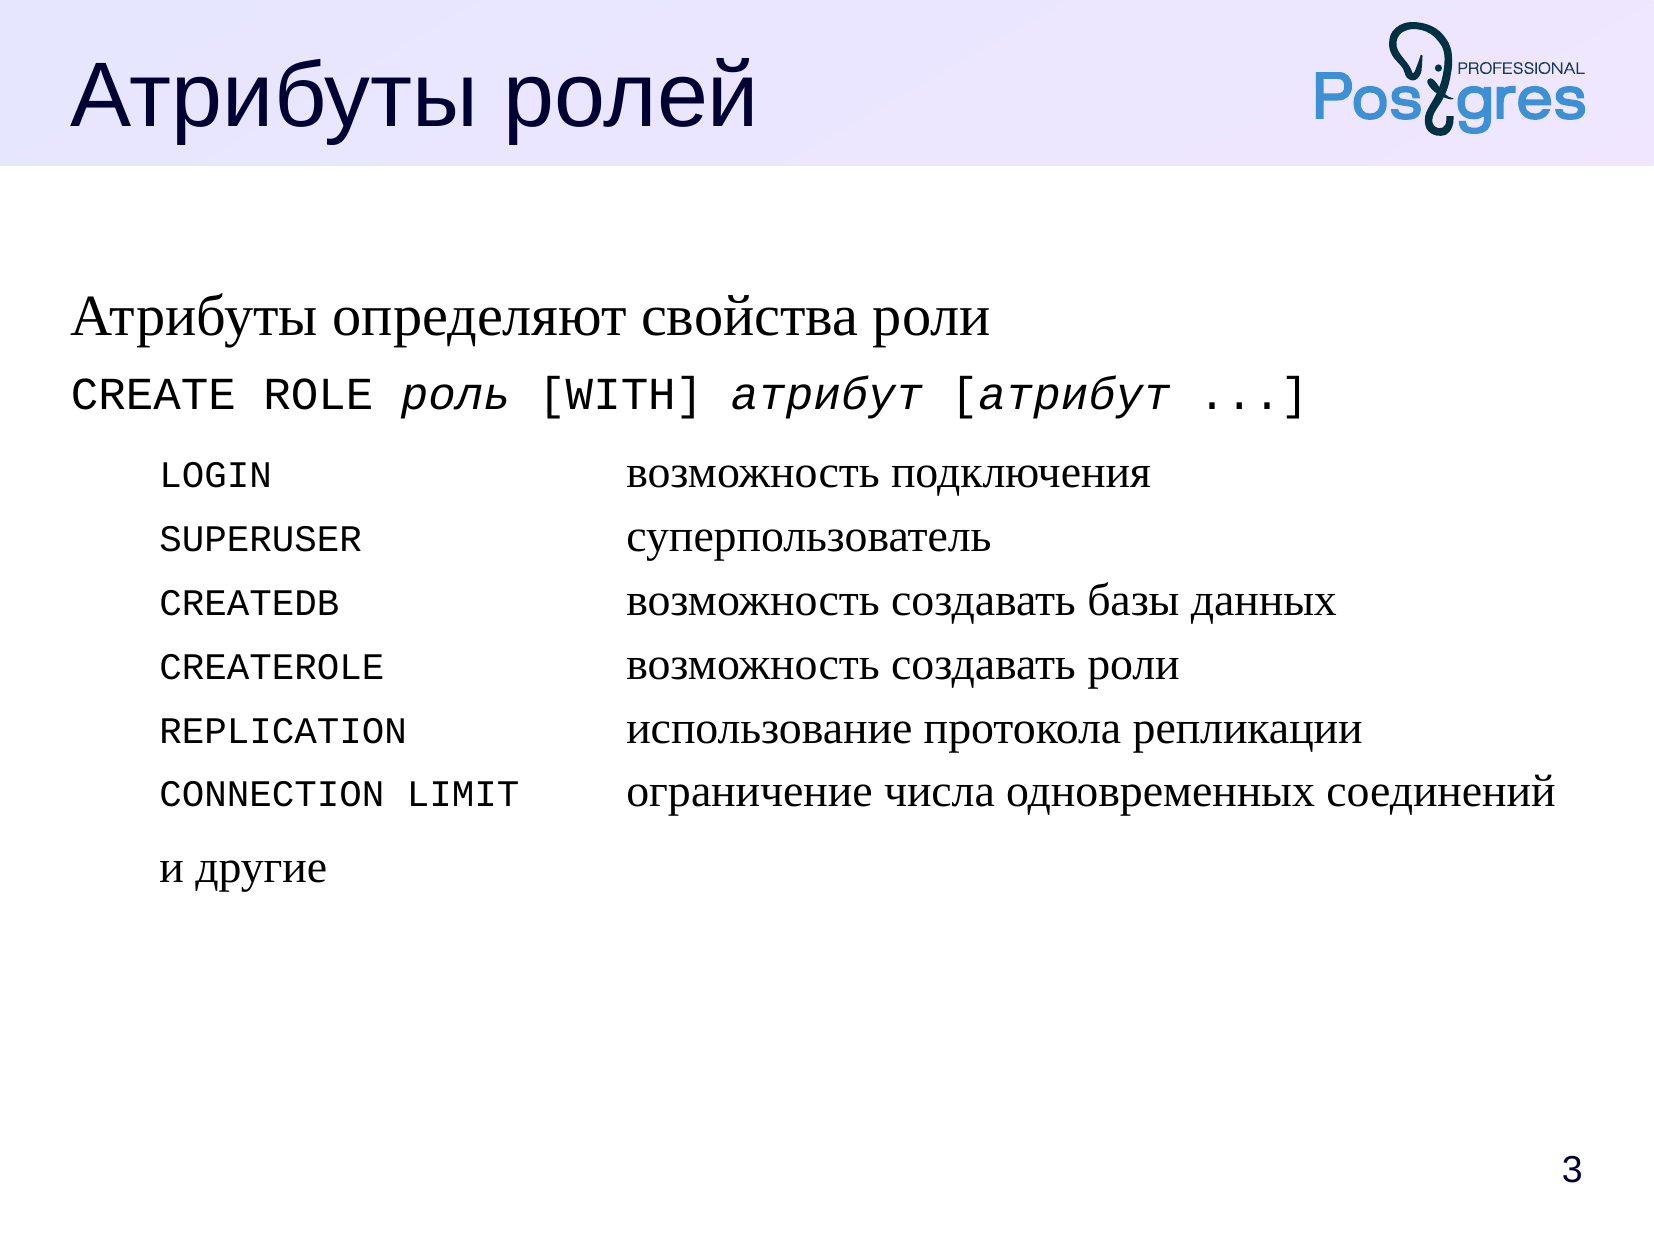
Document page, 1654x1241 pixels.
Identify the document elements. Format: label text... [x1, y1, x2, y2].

list Атрибуты определяют свойства роли CREATE ROLE роль [WITH] атрибут [атрибут ...] LOGIN возможность подключения SUPERUSER суперпользователь CREATEDB возможность создавать базы данных CREATEROLE возможность создавать роли REPLICATION использование протокола репликации CONNECTION LIMIT ограничение числа одновременных соединений и другие [70, 283, 1583, 1134]
title Атрибуты ролей [70, 43, 1241, 147]
